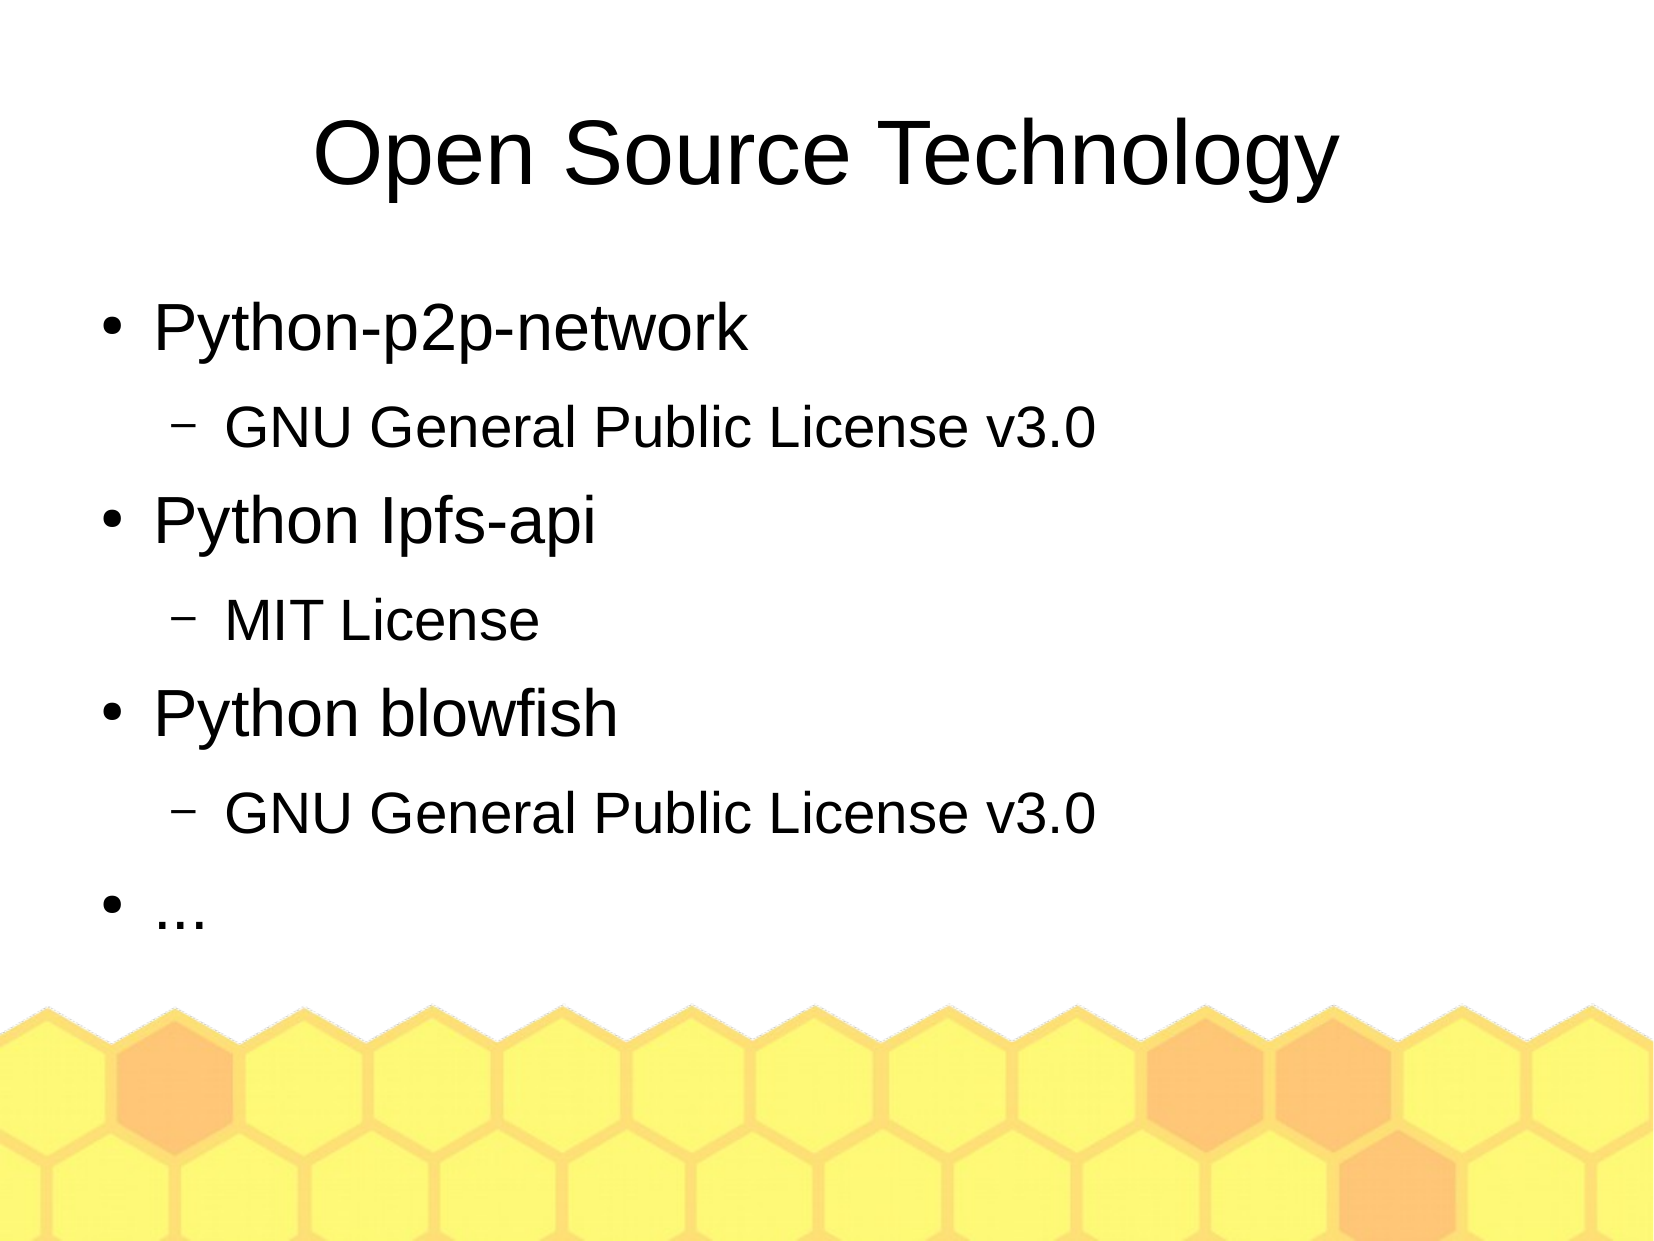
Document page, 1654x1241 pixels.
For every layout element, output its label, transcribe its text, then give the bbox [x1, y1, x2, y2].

picture [0, 1001, 1654, 1241]
list Python-p2p-network GNU General Public License v3.0 Python Ipfs-api MIT License Python blowfish GNU General Public License v3.0 ... [82, 290, 1571, 1010]
title Open Source Technology [82, 49, 1571, 257]
